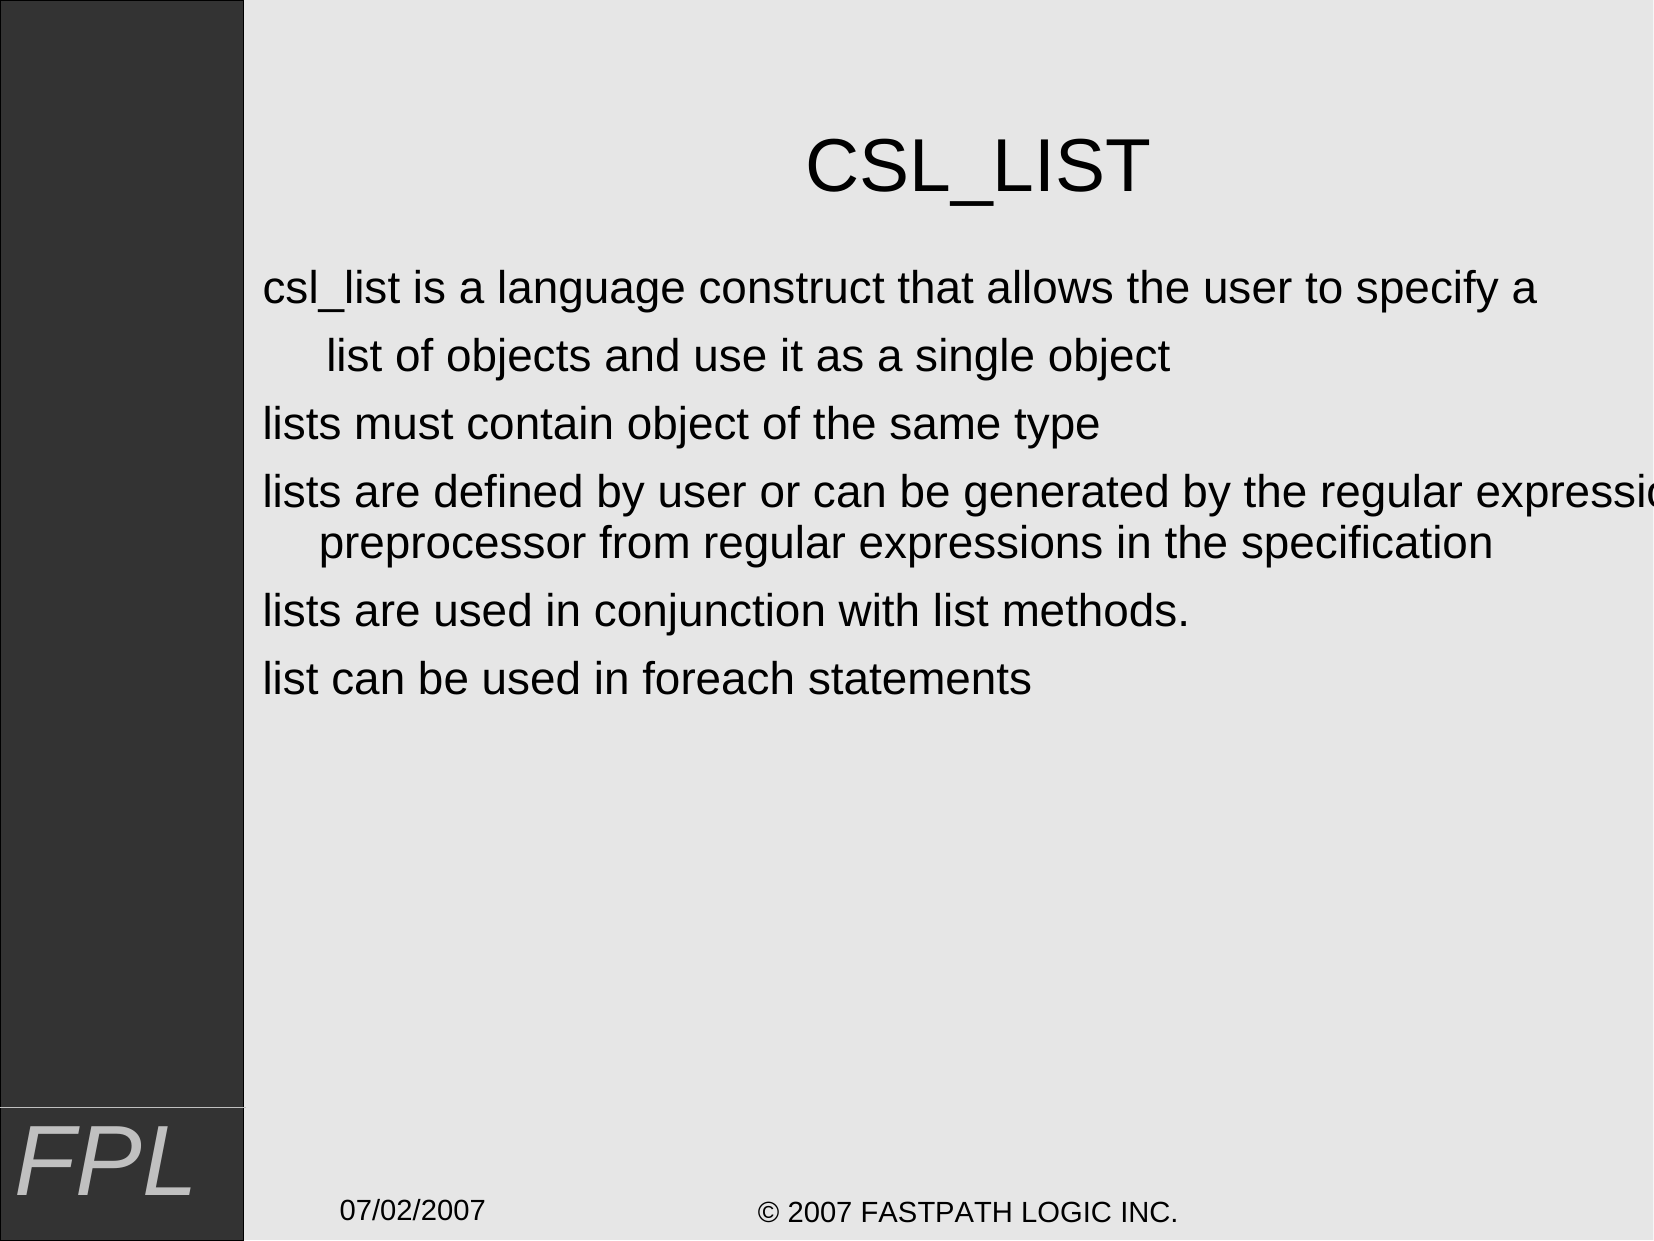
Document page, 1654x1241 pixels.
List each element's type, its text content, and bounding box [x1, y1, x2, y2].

title CSL_LIST [427, 57, 1530, 262]
list csl_list is a language construct that allows the user to specify a list of objects and use it as a single object lists must contain object of the same type lists are defined by user or can be generated by the regular expression preprocessor from regular expressions in the specification lists are used in conjunction with list methods. list can be used in foreach statements [262, 262, 1654, 1175]
